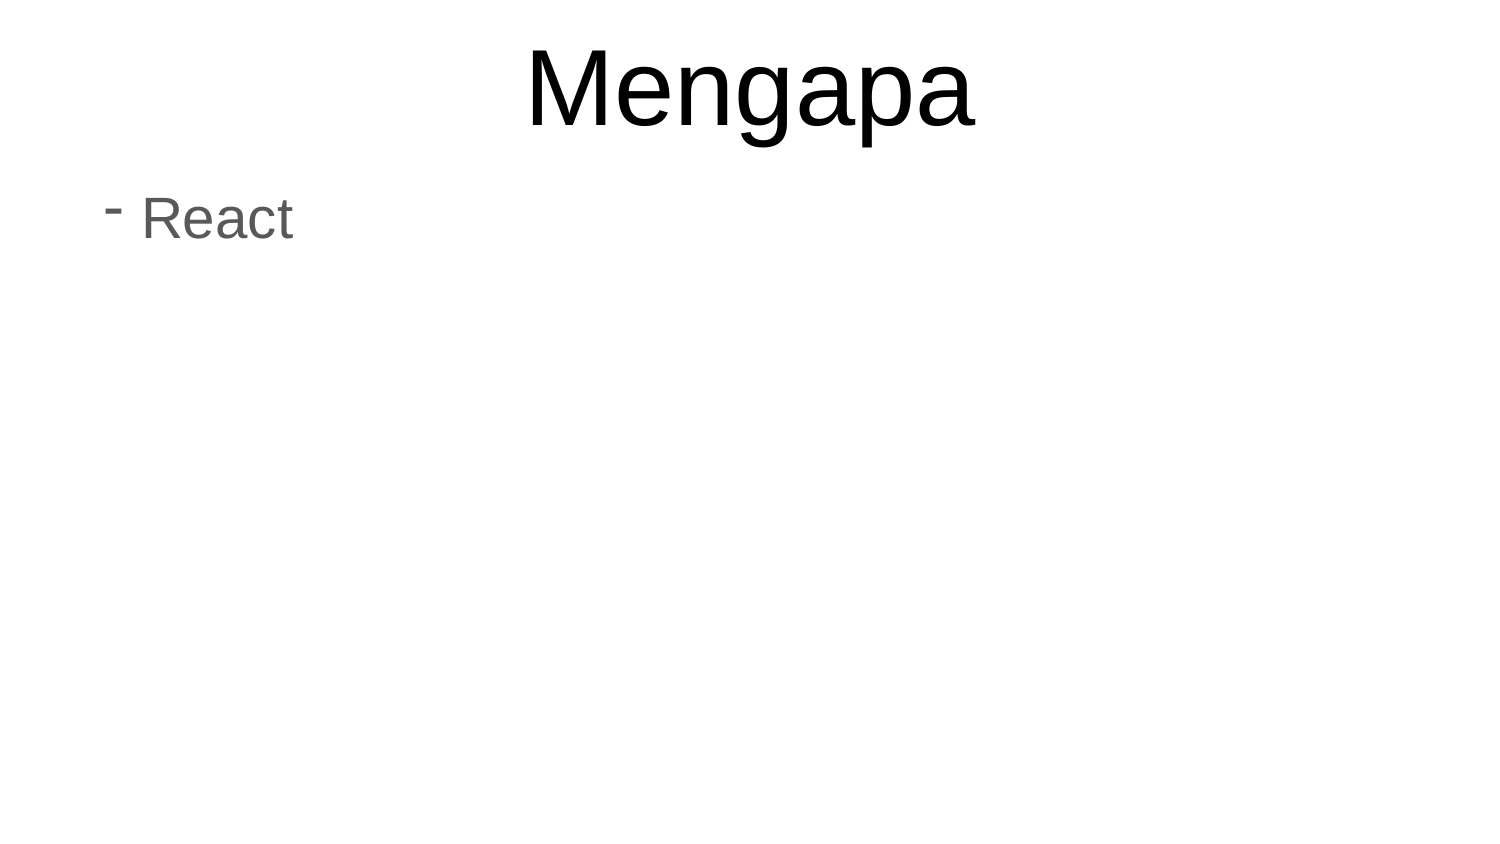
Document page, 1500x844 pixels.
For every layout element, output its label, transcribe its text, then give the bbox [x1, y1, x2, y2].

title Mengapa [441, 22, 1059, 163]
subtitle React [51, 164, 1449, 295]
